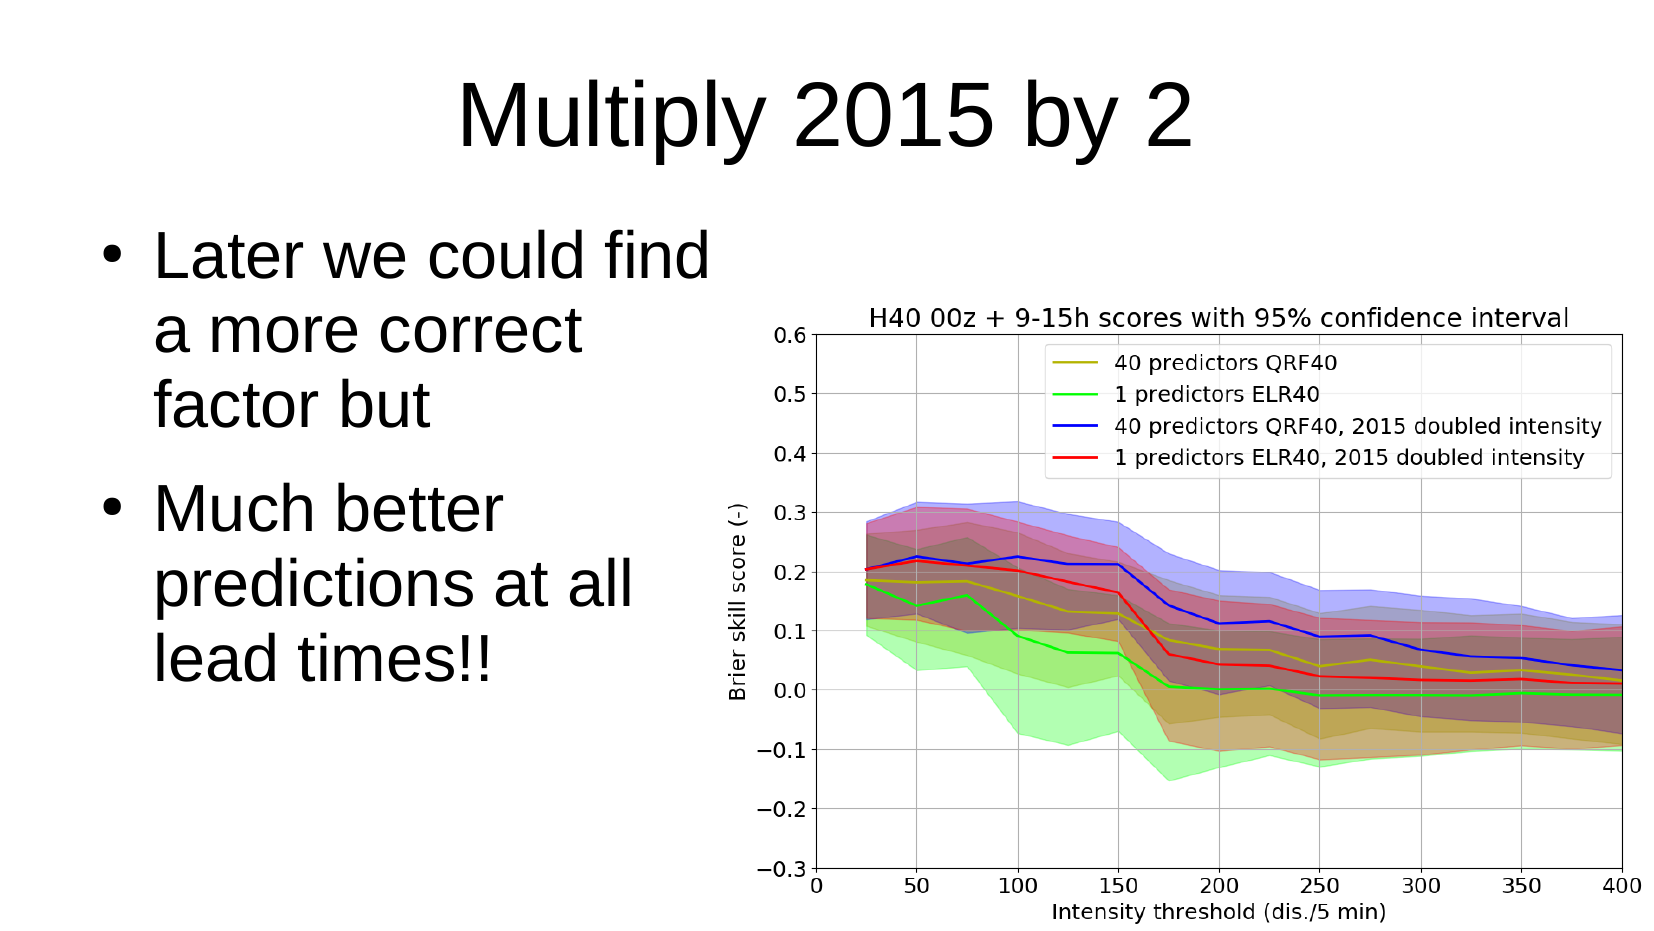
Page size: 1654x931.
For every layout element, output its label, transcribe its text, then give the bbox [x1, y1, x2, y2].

picture [720, 298, 1651, 931]
title Multiply 2015 by 2 [82, 37, 1571, 193]
list Later we could find a more correct factor but Much better predictions at all lead times!! [82, 217, 721, 856]
